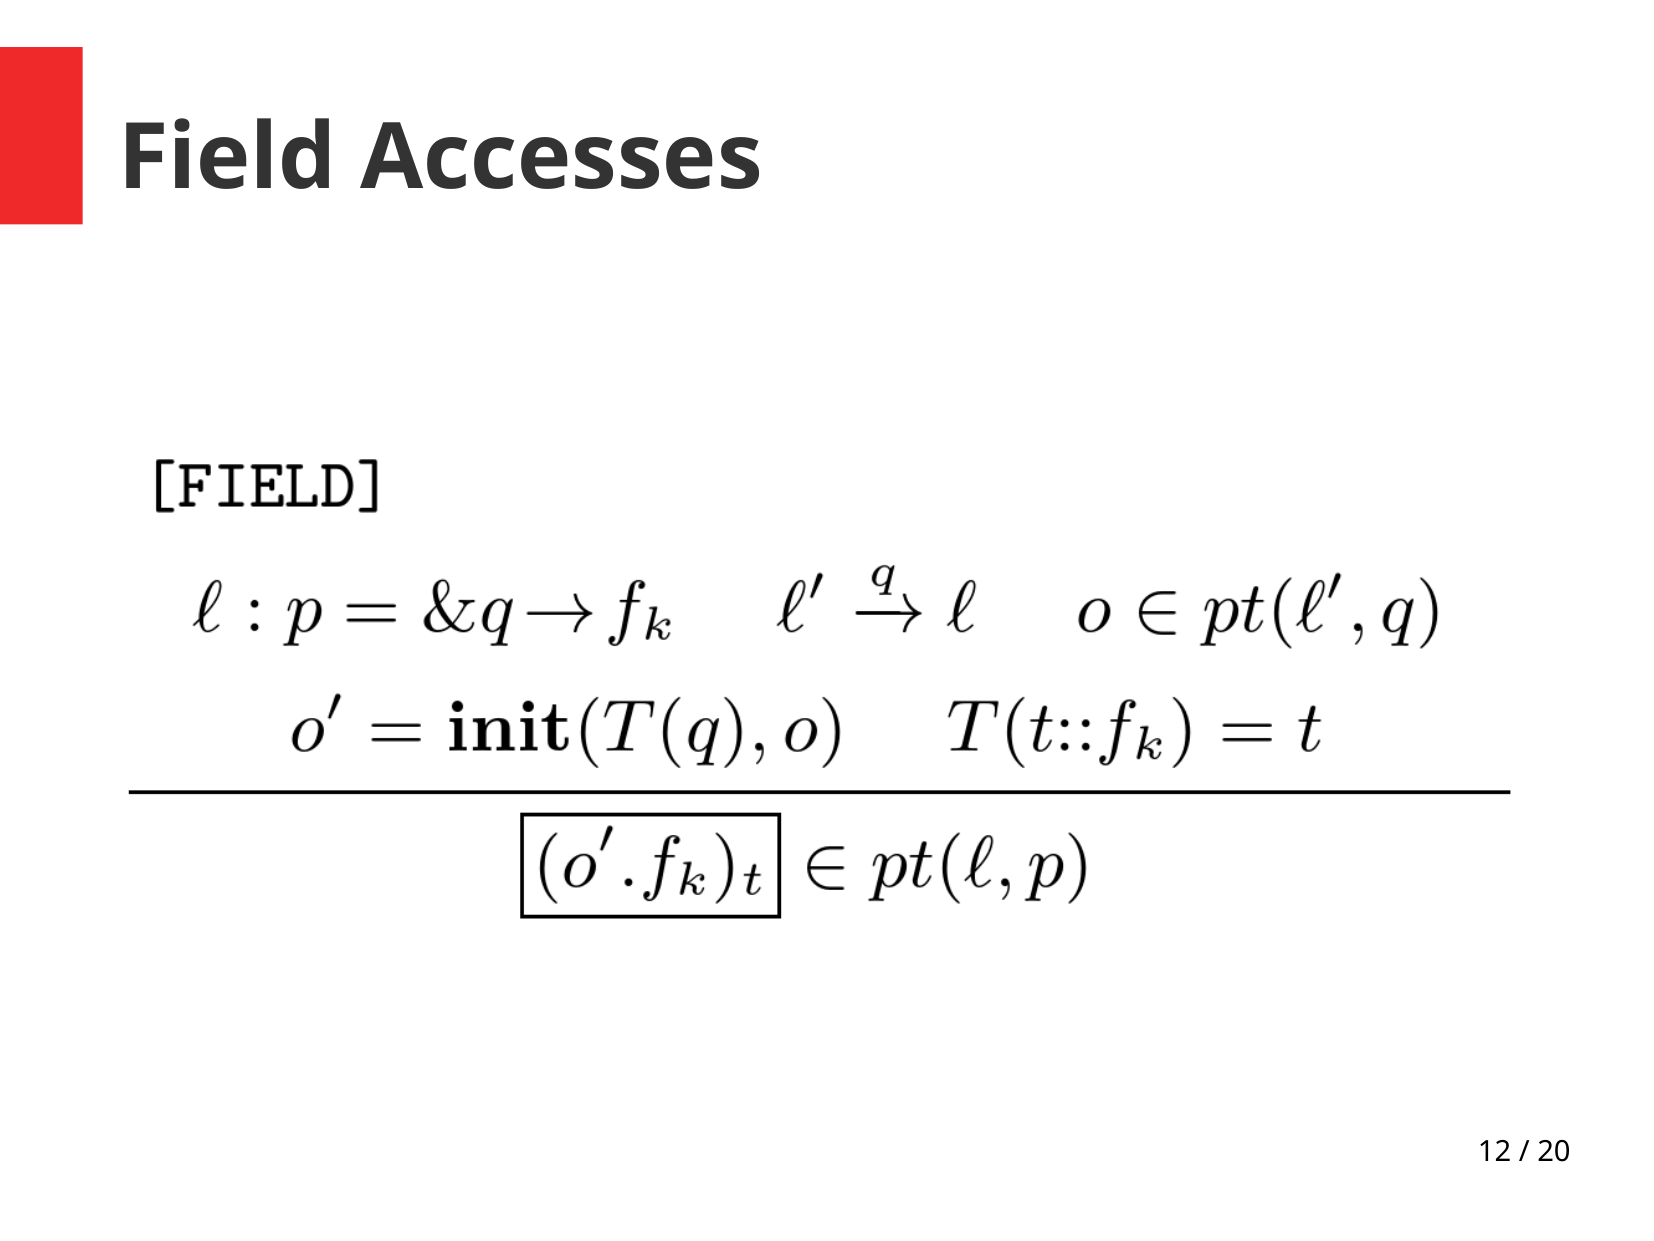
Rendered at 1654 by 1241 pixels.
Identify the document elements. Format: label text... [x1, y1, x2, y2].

picture [83, 432, 1554, 946]
title Field Accesses [118, 49, 1571, 257]
